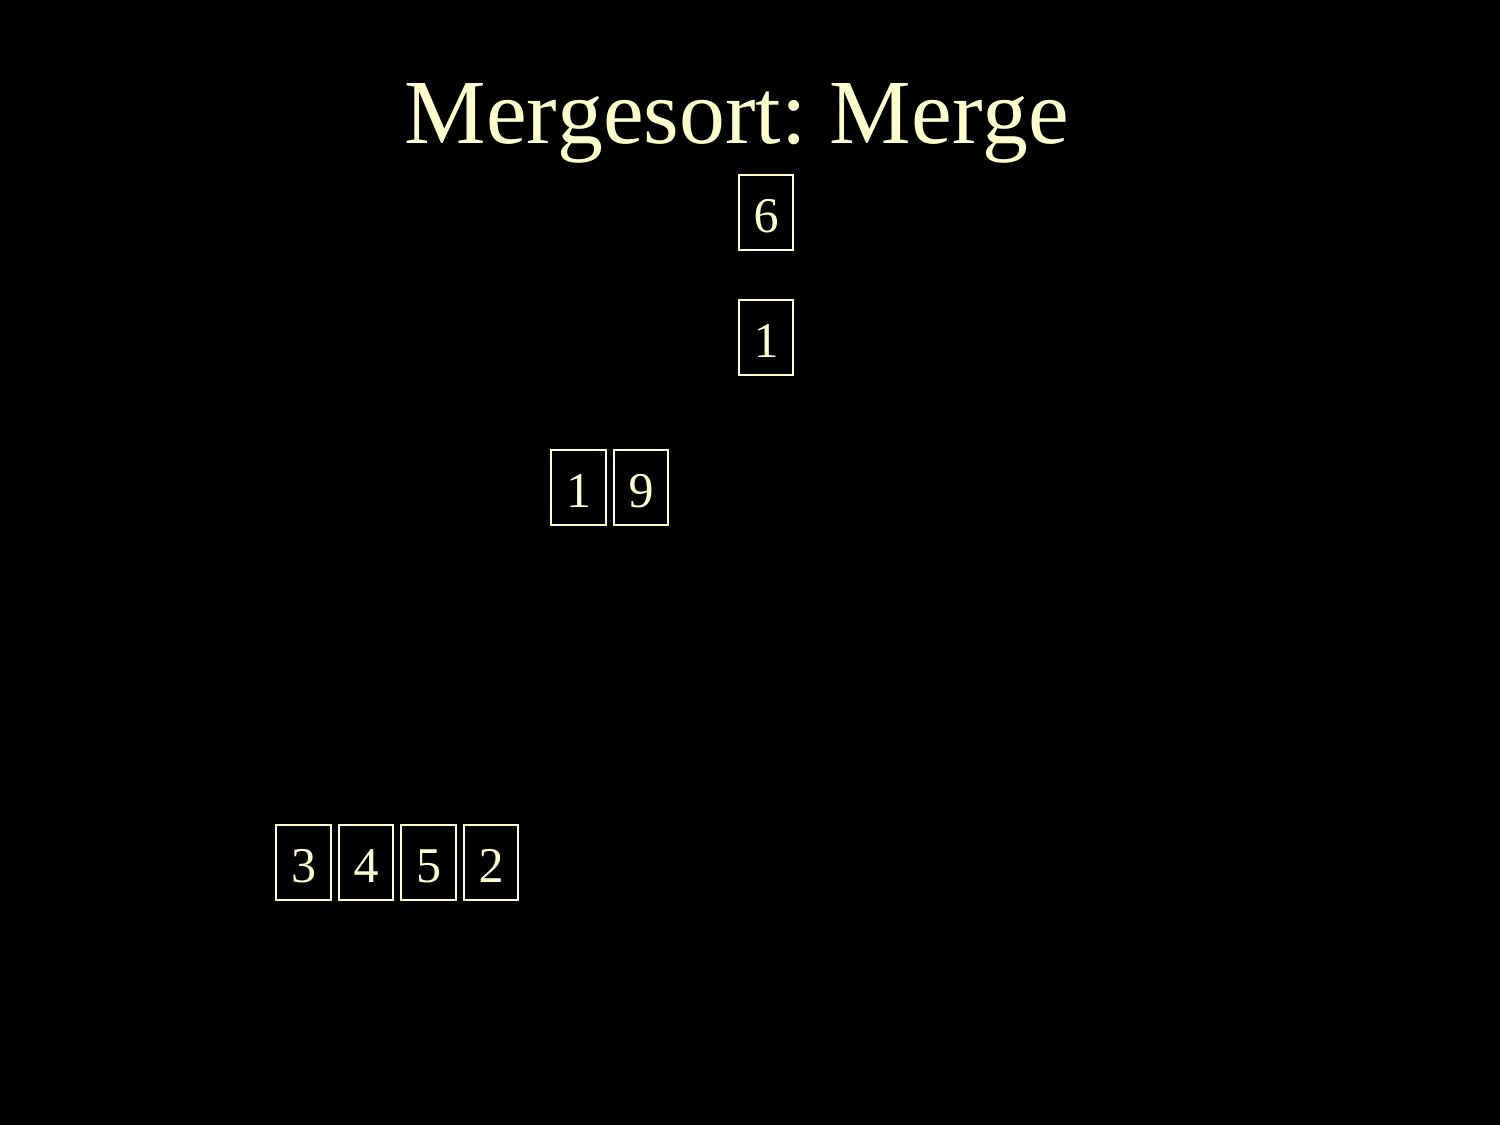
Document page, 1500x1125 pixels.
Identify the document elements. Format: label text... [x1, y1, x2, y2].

text_box 1 [551, 449, 606, 526]
text_box 6 [738, 174, 794, 251]
text_box 1 [738, 299, 794, 376]
text_box 4 [338, 824, 394, 901]
text_box 9 [613, 449, 669, 526]
text_box 2 [463, 824, 519, 901]
text_box 3 [276, 824, 331, 901]
text_box 5 [401, 824, 456, 901]
title Mergesort: Merge [8, 50, 1467, 176]
